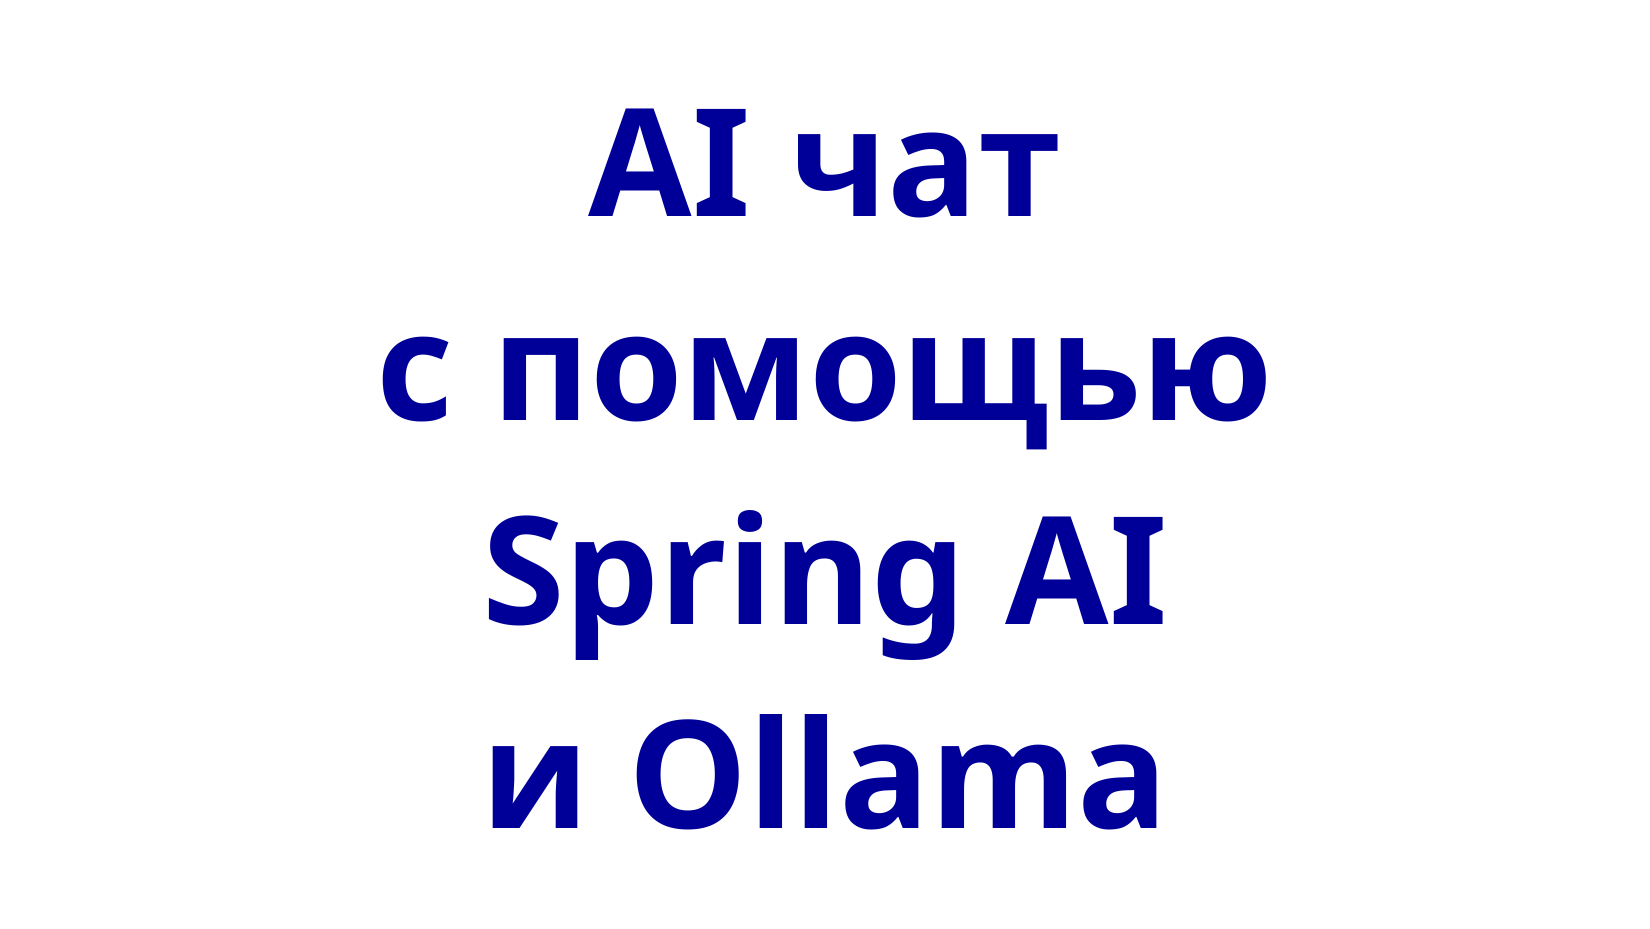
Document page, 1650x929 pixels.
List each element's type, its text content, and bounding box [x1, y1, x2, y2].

subtitle AI чат с помощью Spring AI и Ollama [0, 0, 1650, 929]
